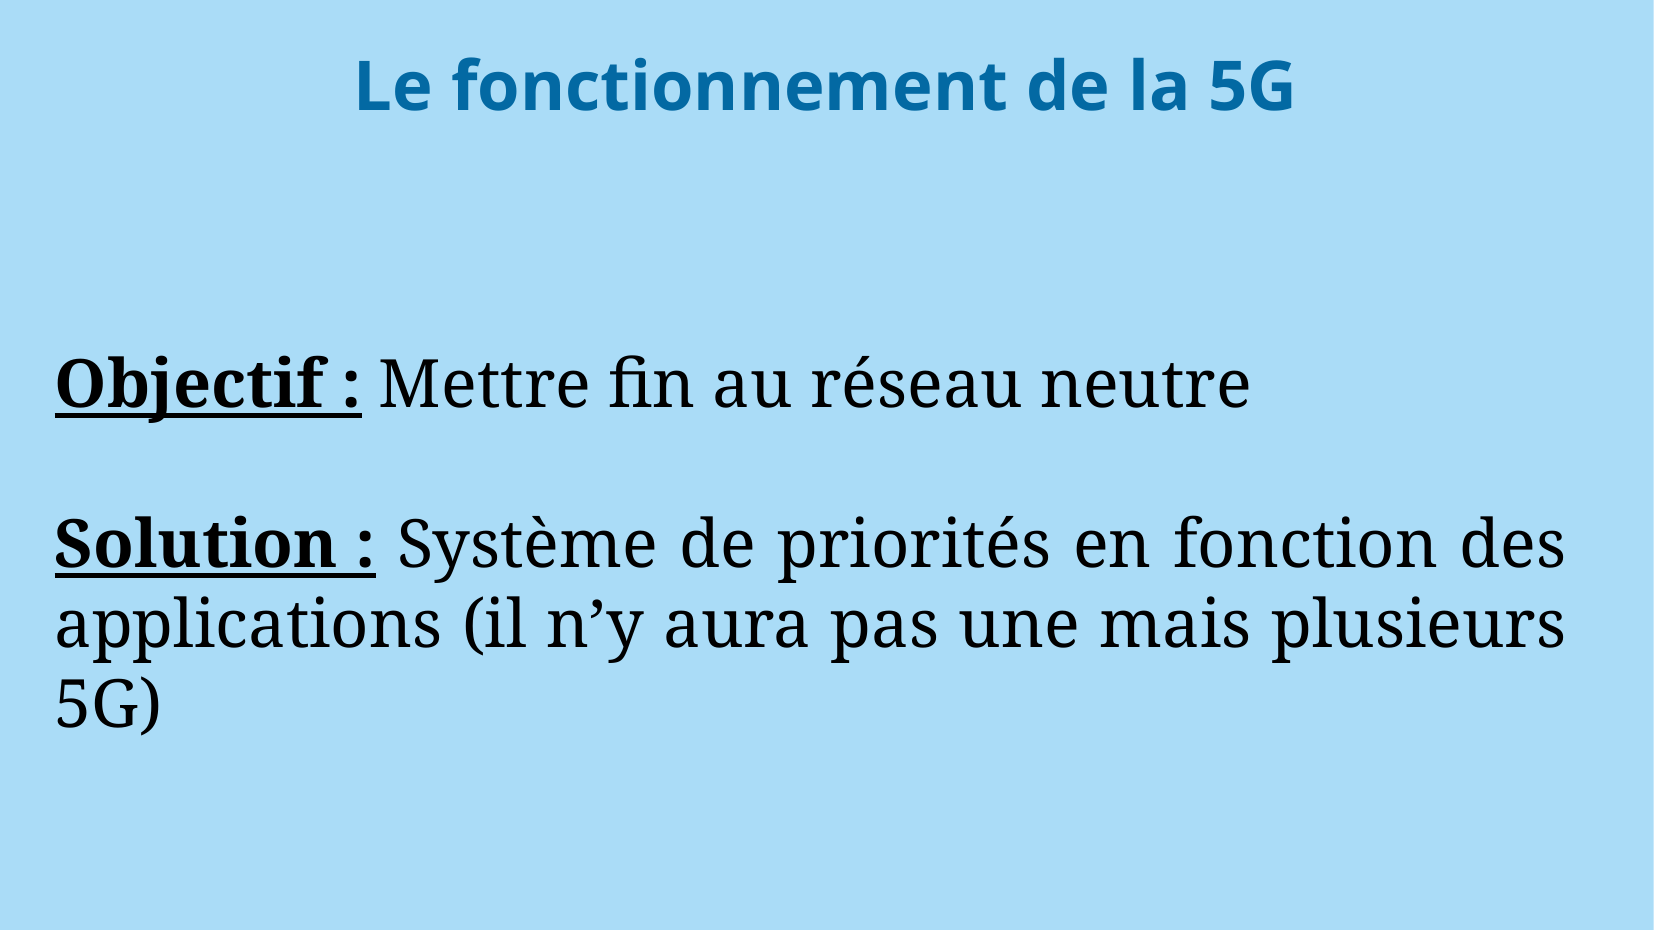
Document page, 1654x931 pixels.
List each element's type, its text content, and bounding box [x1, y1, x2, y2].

subtitle Objectif : Mettre fin au réseau neutre Solution : Système de priorités en fonction des applications (il n’y aura pas une mais plusieurs 5G) [54, 261, 1598, 739]
title Le fonctionnement de la 5G [54, 31, 1598, 134]
